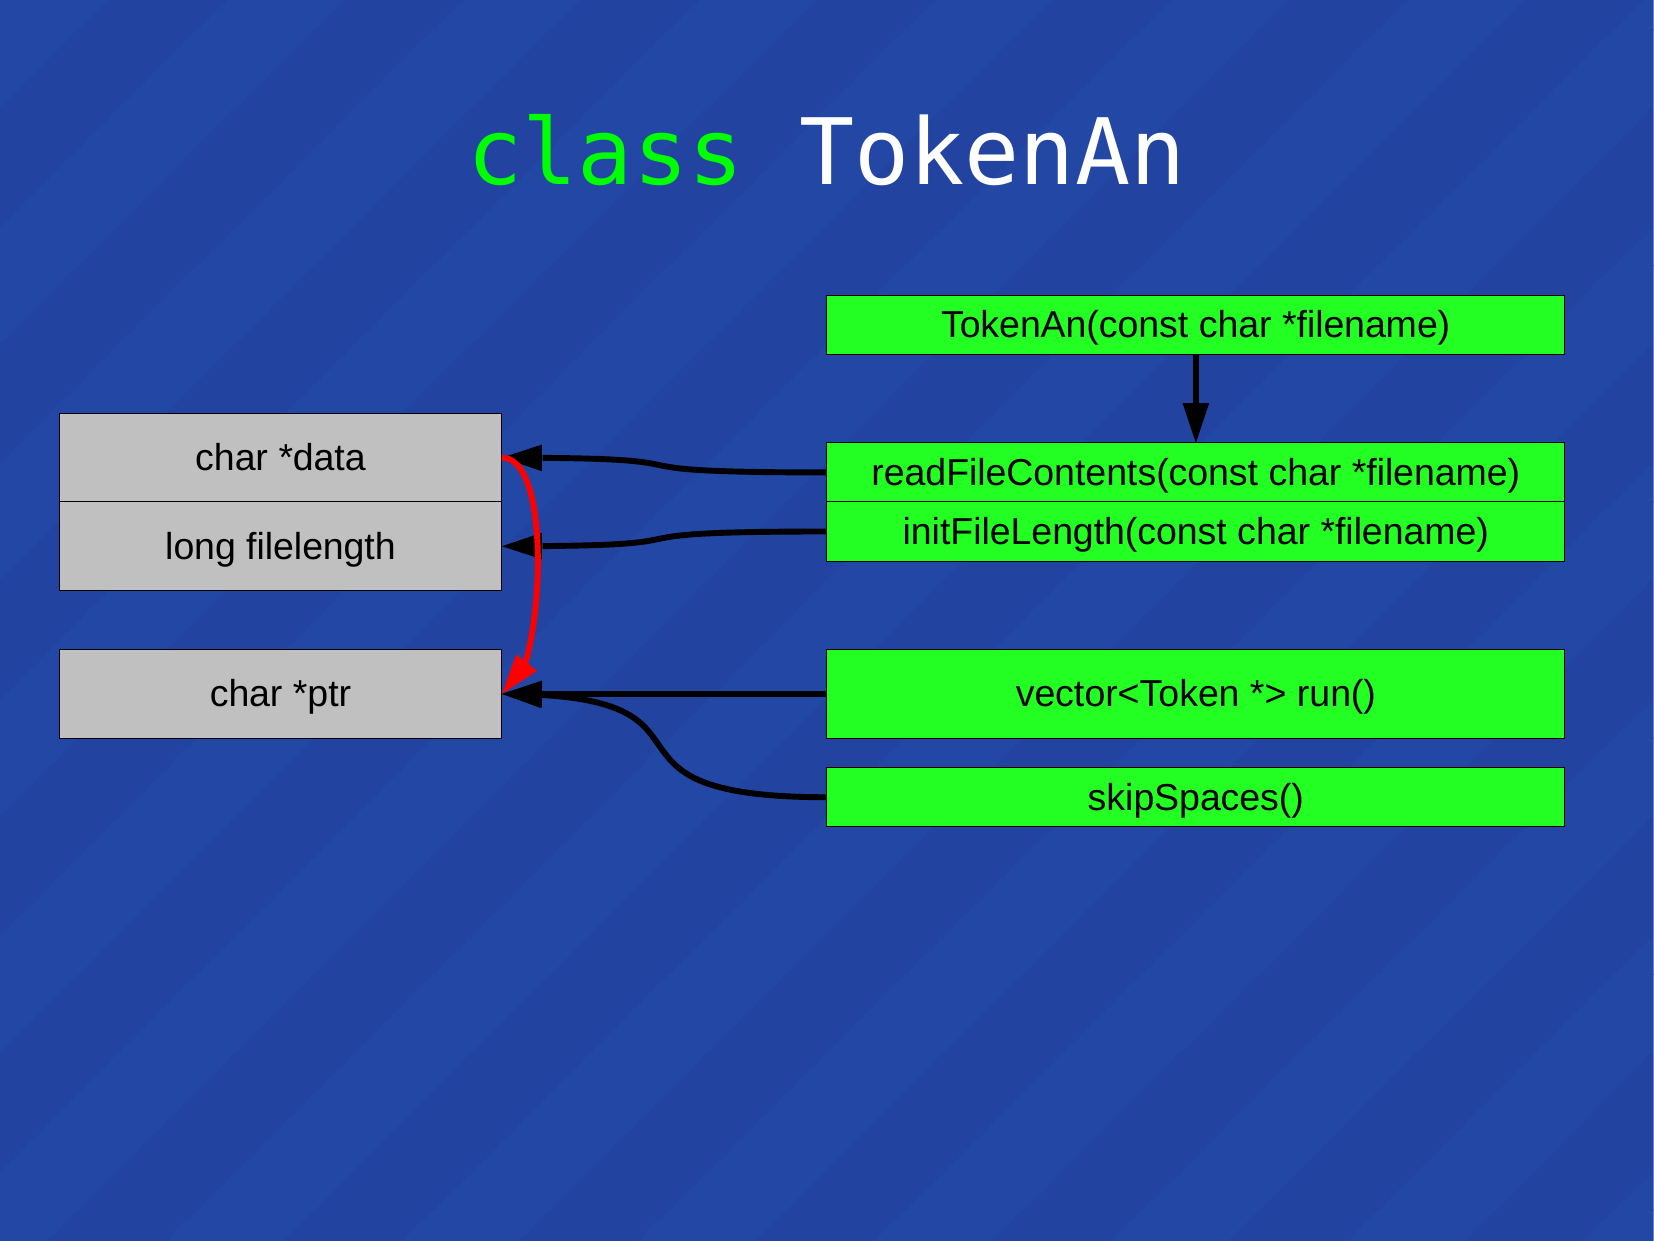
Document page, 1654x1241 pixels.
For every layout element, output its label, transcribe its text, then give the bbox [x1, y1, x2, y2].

text_box readFileContents(const char *filename) [826, 442, 1565, 501]
title class TokenAn [82, 49, 1571, 257]
text_box vector<Token *> run() [826, 649, 1565, 739]
text_box TokenAn(const char *filename) [826, 295, 1565, 355]
text_box char *data [59, 413, 502, 502]
text_box char *ptr [59, 649, 502, 739]
text_box skipSpaces() [826, 767, 1565, 827]
picture [0, 0, 1654, 1241]
text_box long filelength [59, 502, 502, 591]
text_box initFileLength(const char *filename) [826, 501, 1565, 562]
